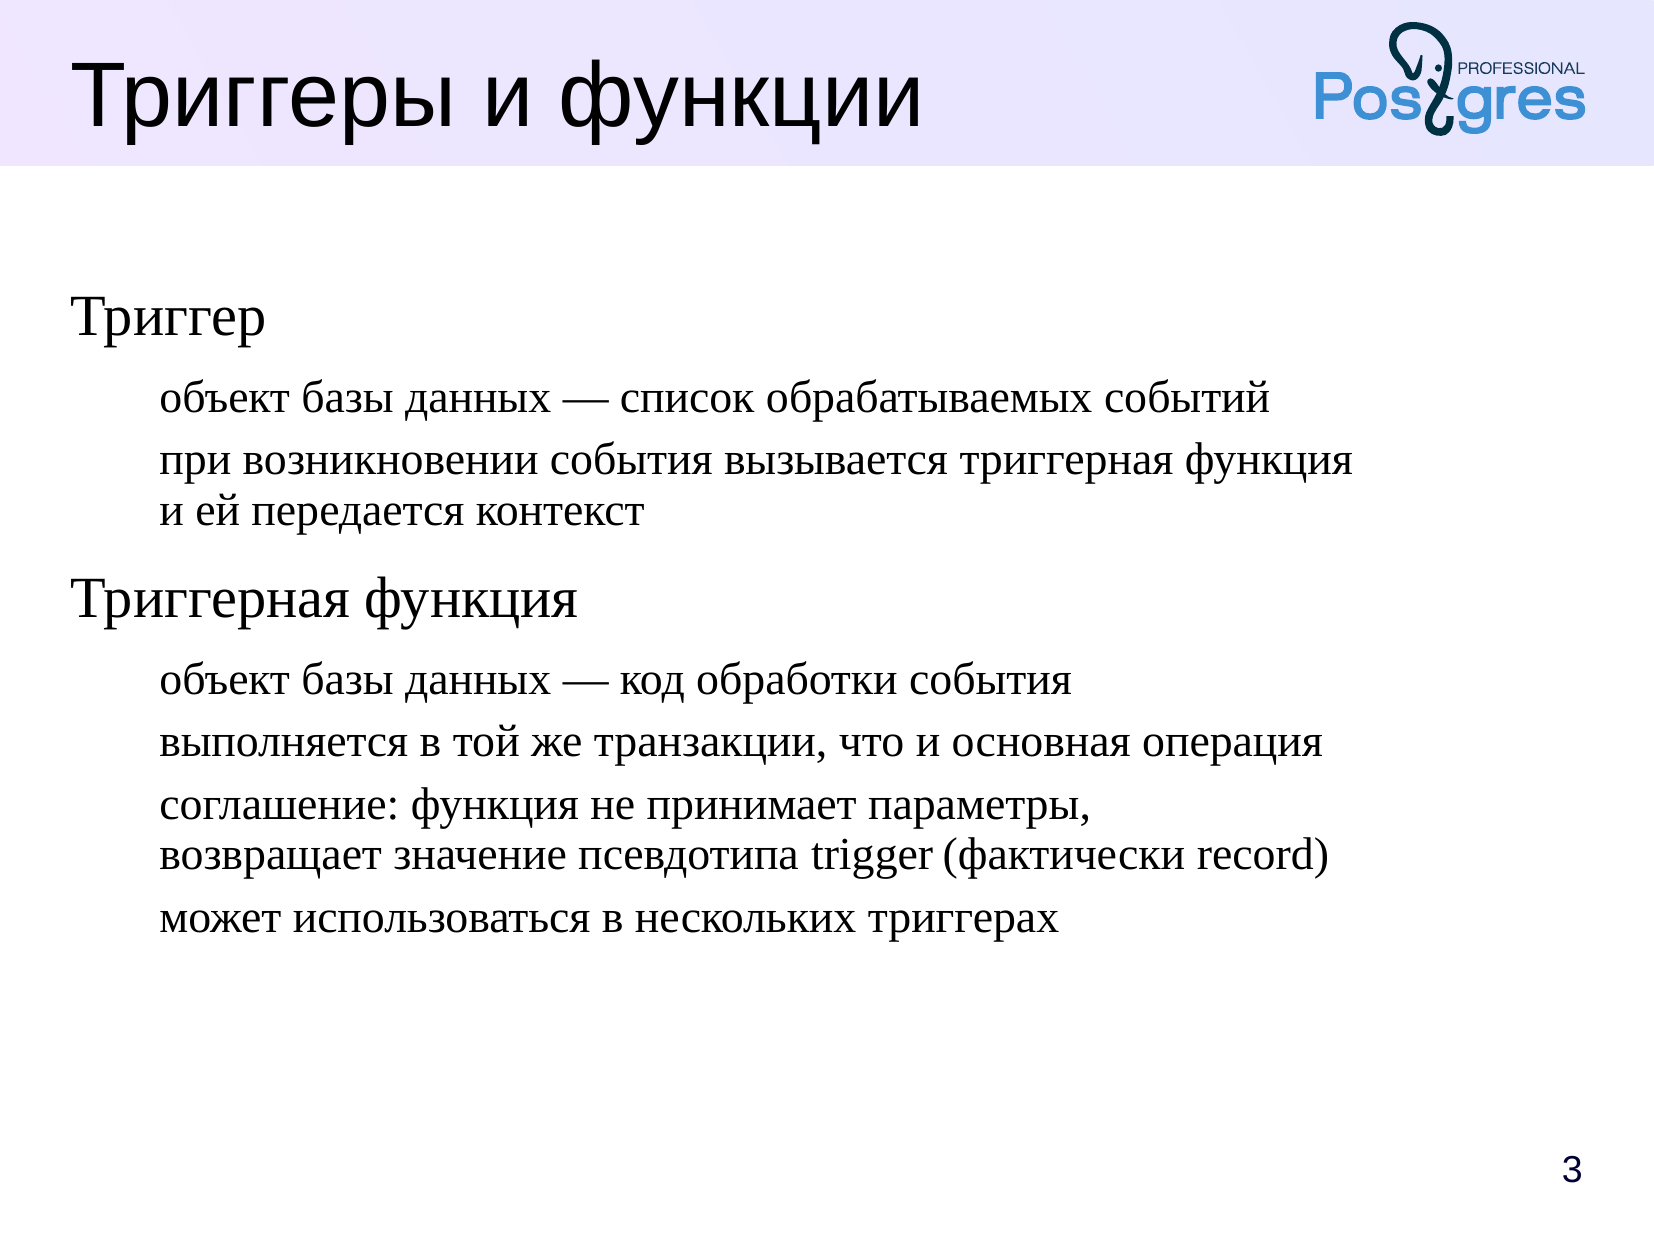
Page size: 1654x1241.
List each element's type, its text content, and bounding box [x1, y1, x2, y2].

list Триггер объект базы данных — список обрабатываемых событий при возникновении события вызывается триггерная функция и ей передается контекст Триггерная функция объект базы данных — код обработки события выполняется в той же транзакции, что и основная операция соглашение: функция не принимает параметры, возвращает значение псевдотипа trigger (фактически record) может использоваться в нескольких триггерах [70, 283, 1583, 1141]
title Триггеры и функции [70, 43, 1241, 147]
